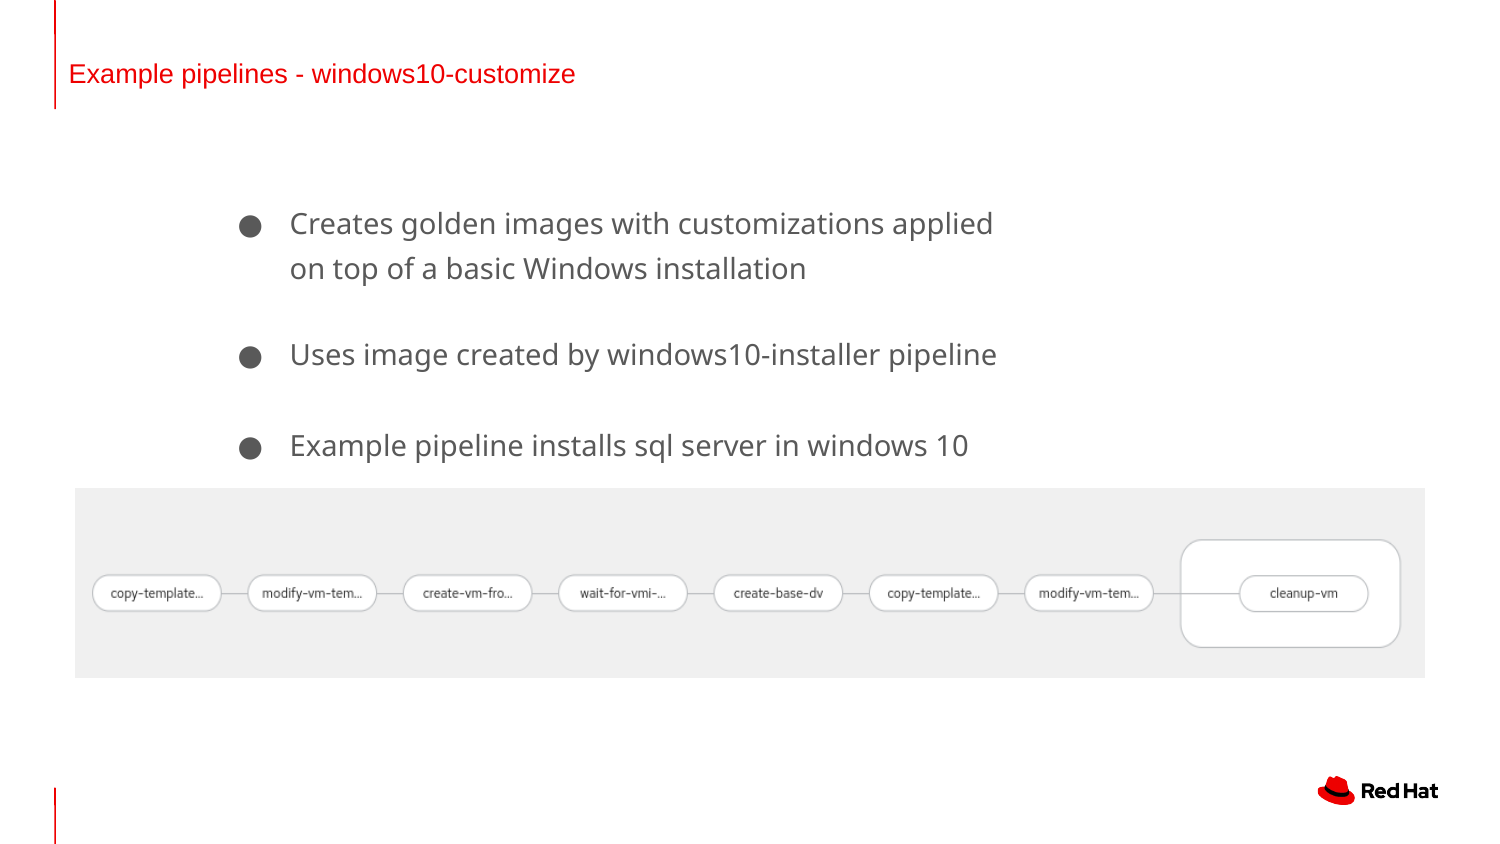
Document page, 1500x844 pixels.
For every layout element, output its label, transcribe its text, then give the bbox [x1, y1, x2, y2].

picture [1317, 776, 1438, 805]
list Creates golden images with customizations applied on top of a basic Windows installation Uses image created by windows10-installer pipeline Example pipeline installs sql server in windows 10 [101, 185, 1500, 759]
picture [75, 488, 1425, 679]
subtitle Example pipelines - windows10-customize [14, 23, 649, 125]
